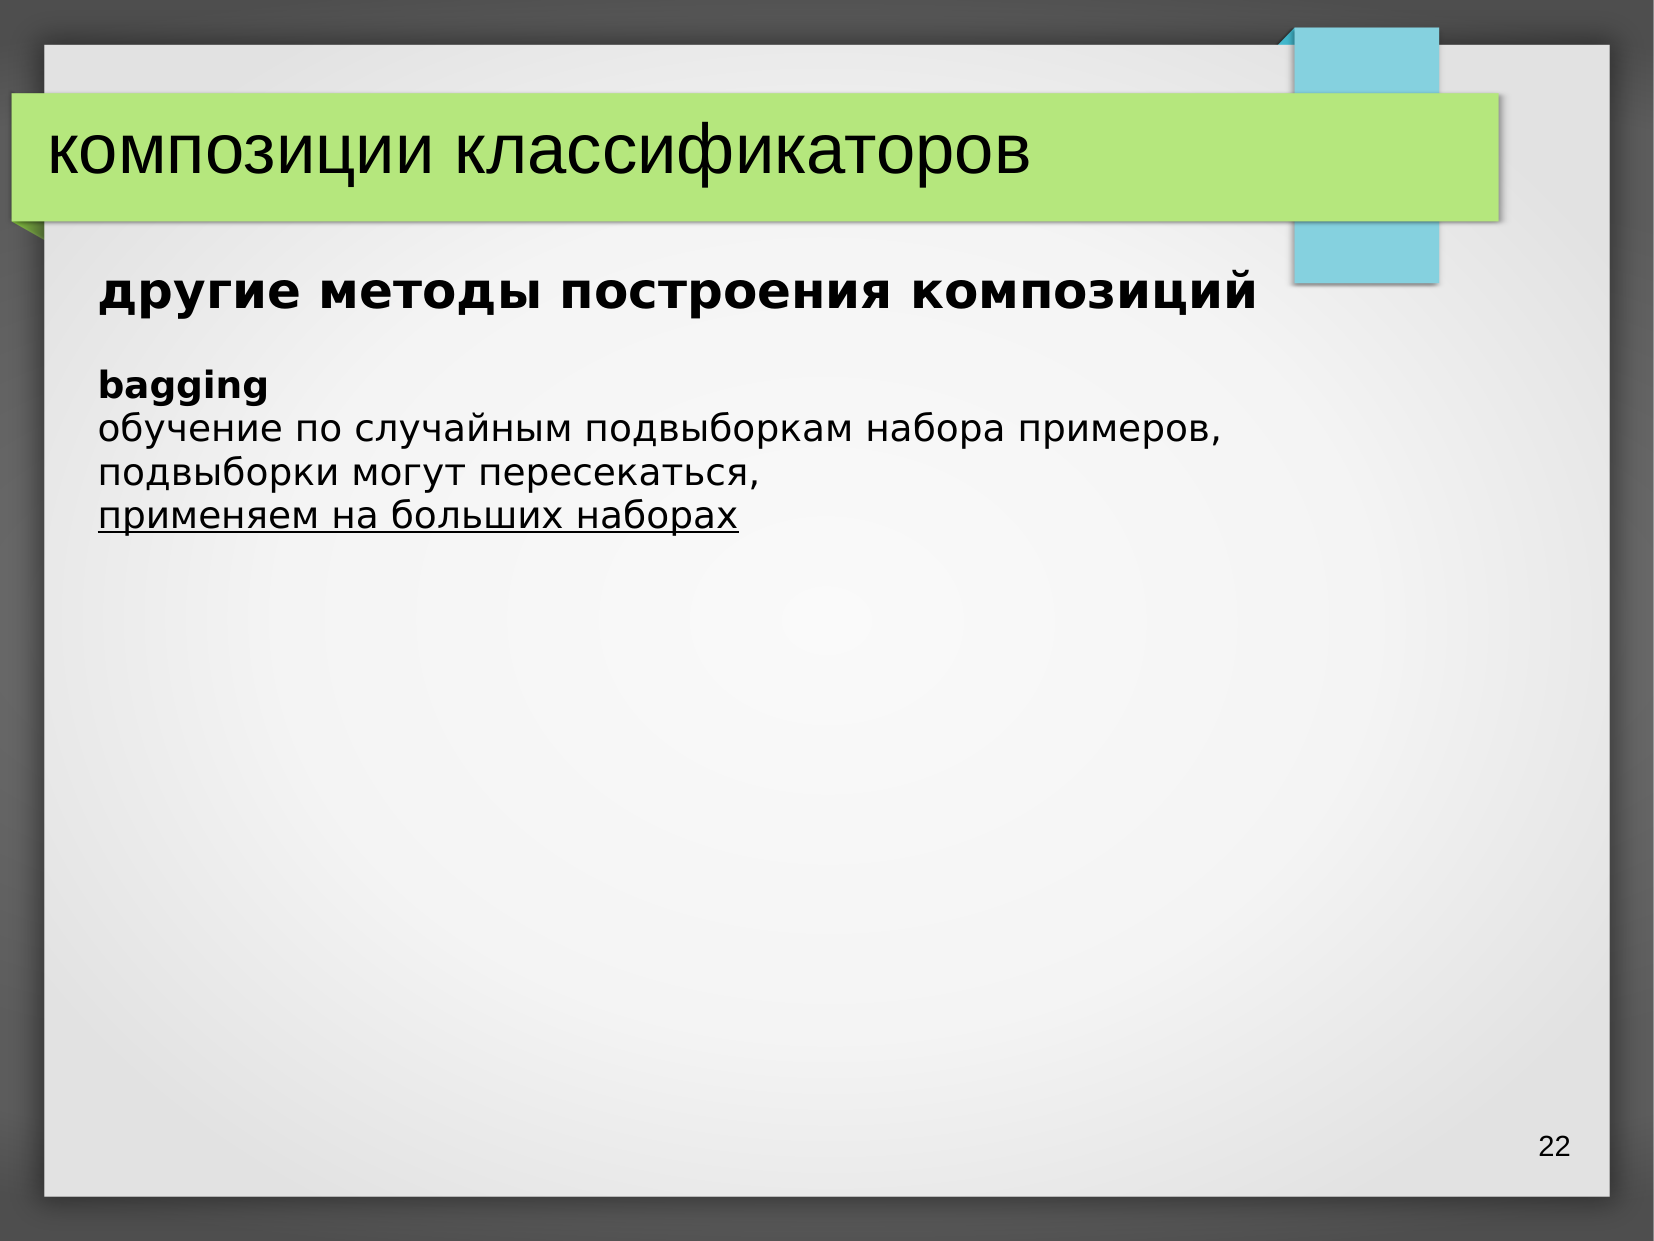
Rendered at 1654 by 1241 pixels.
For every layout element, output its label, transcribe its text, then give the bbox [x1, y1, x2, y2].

text_box другие методы построения композиций bagging обучение по случайным подвыборкам набора примеров, подвыборки могут пересекаться, применяем на больших наборах [82, 254, 1276, 969]
title композиции классификаторов [47, 109, 1501, 189]
picture [0, 0, 1654, 1241]
